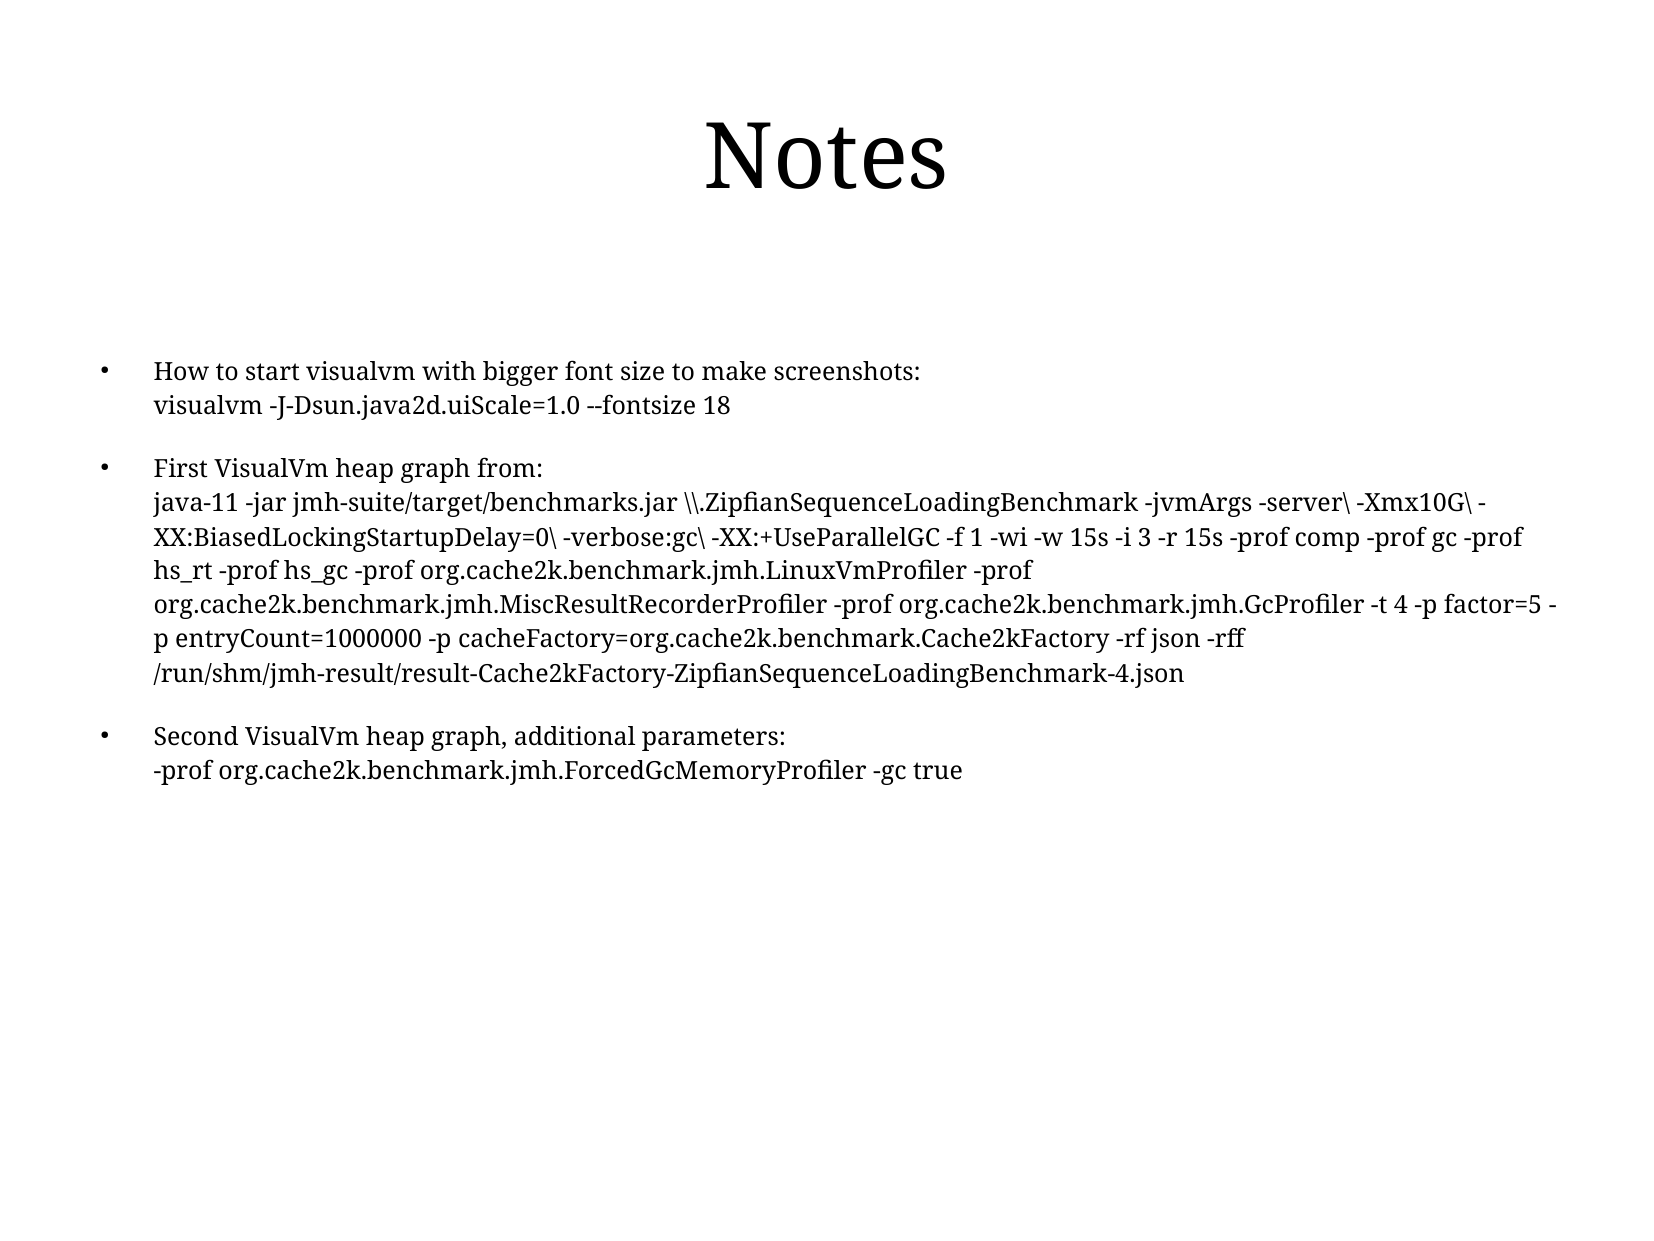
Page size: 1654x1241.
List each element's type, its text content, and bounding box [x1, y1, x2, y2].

title Notes [82, 49, 1571, 257]
list How to start visualvm with bigger font size to make screenshots: visualvm -J-Dsun.java2d.uiScale=1.0 --fontsize 18 First VisualVm heap graph from: java-11 -jar jmh-suite/target/benchmarks.jar \\.ZipfianSequenceLoadingBenchmark -jvmArgs -server\ -Xmx10G\ -XX:BiasedLockingStartupDelay=0\ -verbose:gc\ -XX:+UseParallelGC -f 1 -wi -w 15s -i 3 -r 15s -prof comp -prof gc -prof hs_rt -prof hs_gc -prof org.cache2k.benchmark.jmh.LinuxVmProfiler -prof org.cache2k.benchmark.jmh.MiscResultRecorderProfiler -prof org.cache2k.benchmark.jmh.GcProfiler -t 4 -p factor=5 -p entryCount=1000000 -p cacheFactory=org.cache2k.benchmark.Cache2kFactory -rf json -rff /run/shm/jmh-result/result-Cache2kFactory-ZipfianSequenceLoadingBenchmark-4.json Second VisualVm heap graph, additional parameters: -prof org.cache2k.benchmark.jmh.ForcedGcMemoryProfiler -gc true [82, 290, 1571, 1010]
